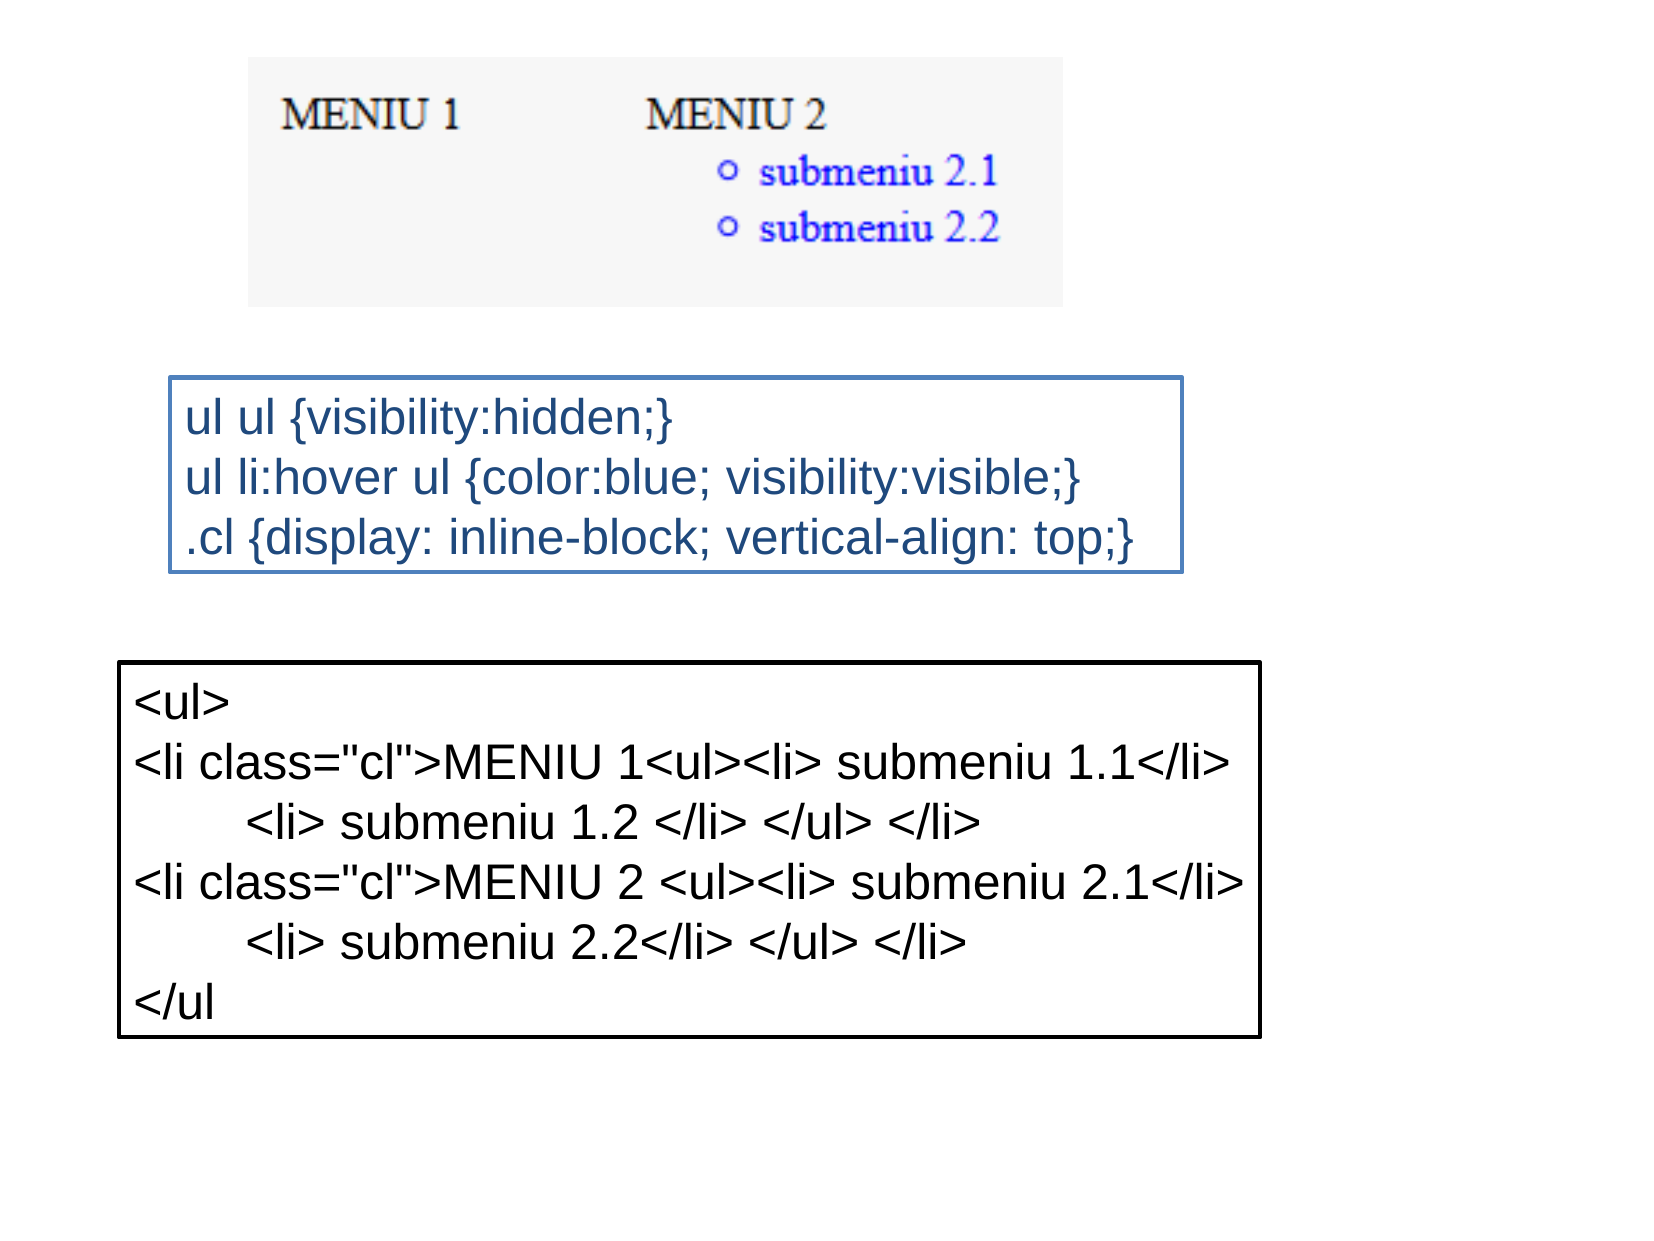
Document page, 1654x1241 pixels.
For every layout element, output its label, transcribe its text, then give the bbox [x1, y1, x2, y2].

text_box ul ul {visibility:hidden;} ul li:hover ul {color:blue; visibility:visible;} .cl {display: inline-block; vertical-align: top;} [169, 377, 1183, 573]
picture [248, 57, 1063, 307]
text_box <ul> <li class="cl">MENIU 1<ul><li> submeniu 1.1</li> <li> submeniu 1.2 </li> </ul> </li> <li class="cl">MENIU 2 <ul><li> submeniu 2.1</li> <li> submeniu 2.2</li> </ul> </li> </ul [118, 662, 1261, 1038]
